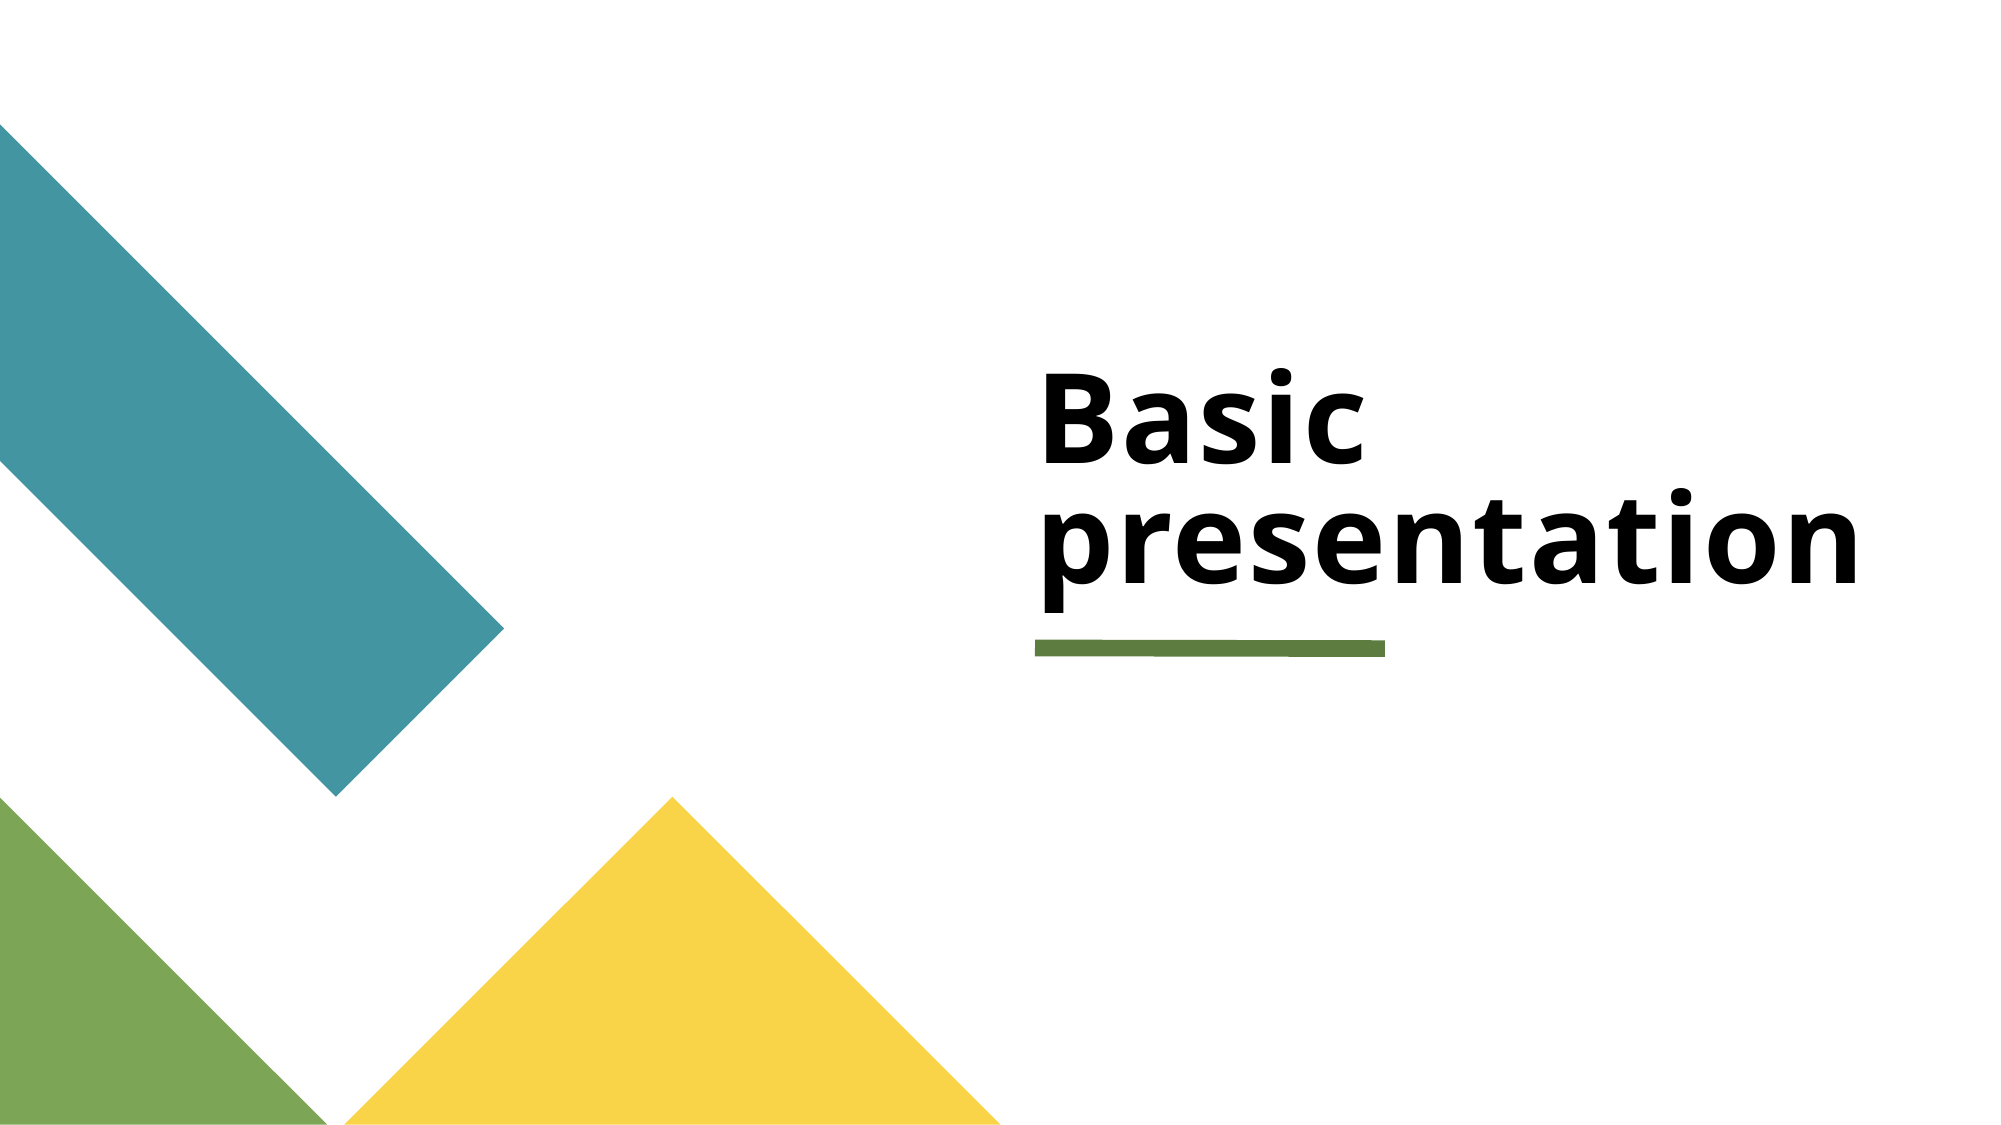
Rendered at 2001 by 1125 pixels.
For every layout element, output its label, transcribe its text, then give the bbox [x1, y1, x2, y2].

title Basic presentation [1035, 67, 1936, 608]
